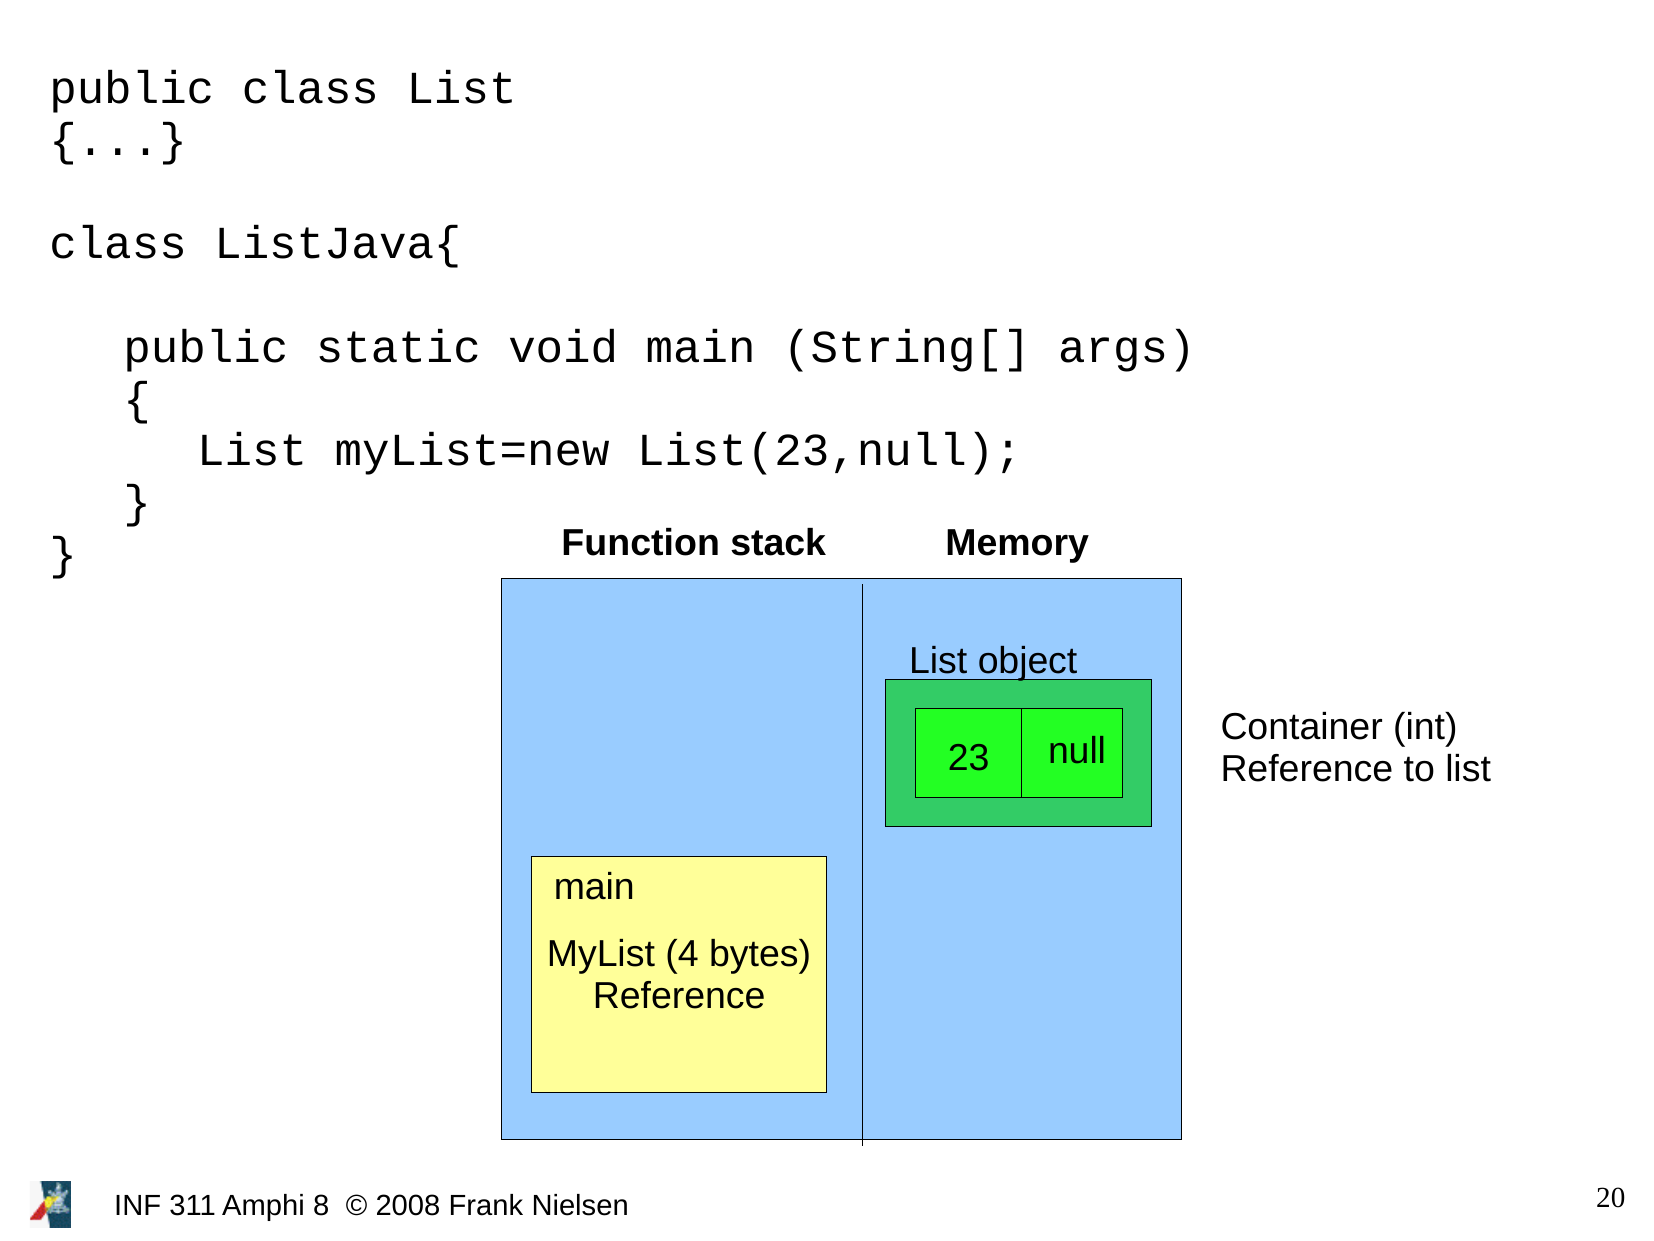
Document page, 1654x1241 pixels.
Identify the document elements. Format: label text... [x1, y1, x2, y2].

text_box Memory [930, 513, 1104, 572]
text_box public class List {...} class ListJava{ public static void main (String[] args) { List myList=new List(23,null); } } [34, 58, 1211, 562]
text_box 23 [933, 728, 1005, 786]
text_box MyList (4 bytes) Reference [531, 856, 827, 1093]
text_box null [1033, 722, 1122, 780]
text_box Container (int) Reference to list [1205, 698, 1506, 798]
text_box Function stack [546, 513, 842, 572]
picture [29, 1181, 71, 1228]
text_box List object [894, 631, 1093, 689]
text_box main [538, 858, 650, 916]
text_box [501, 578, 1182, 1140]
